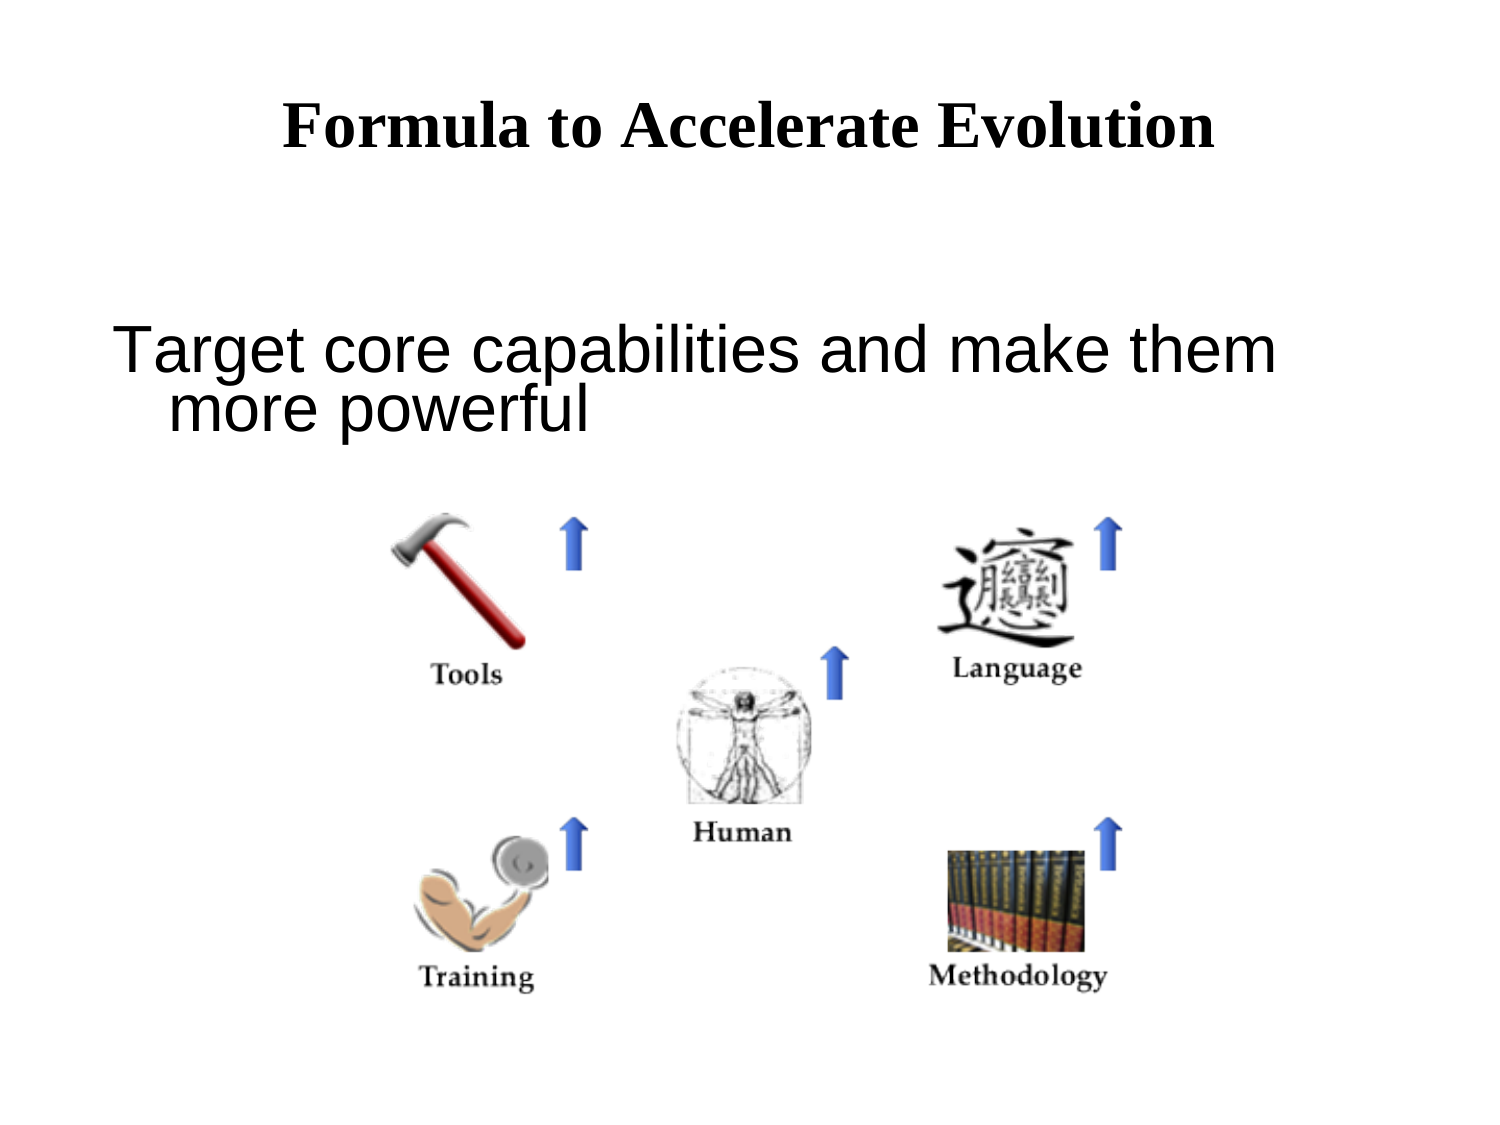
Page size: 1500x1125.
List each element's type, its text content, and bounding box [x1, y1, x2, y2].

list Target core capabilities and make them more powerful [112, 324, 1387, 1055]
title Formula to Accelerate Evolution [112, 35, 1387, 223]
picture [372, 511, 1144, 1005]
